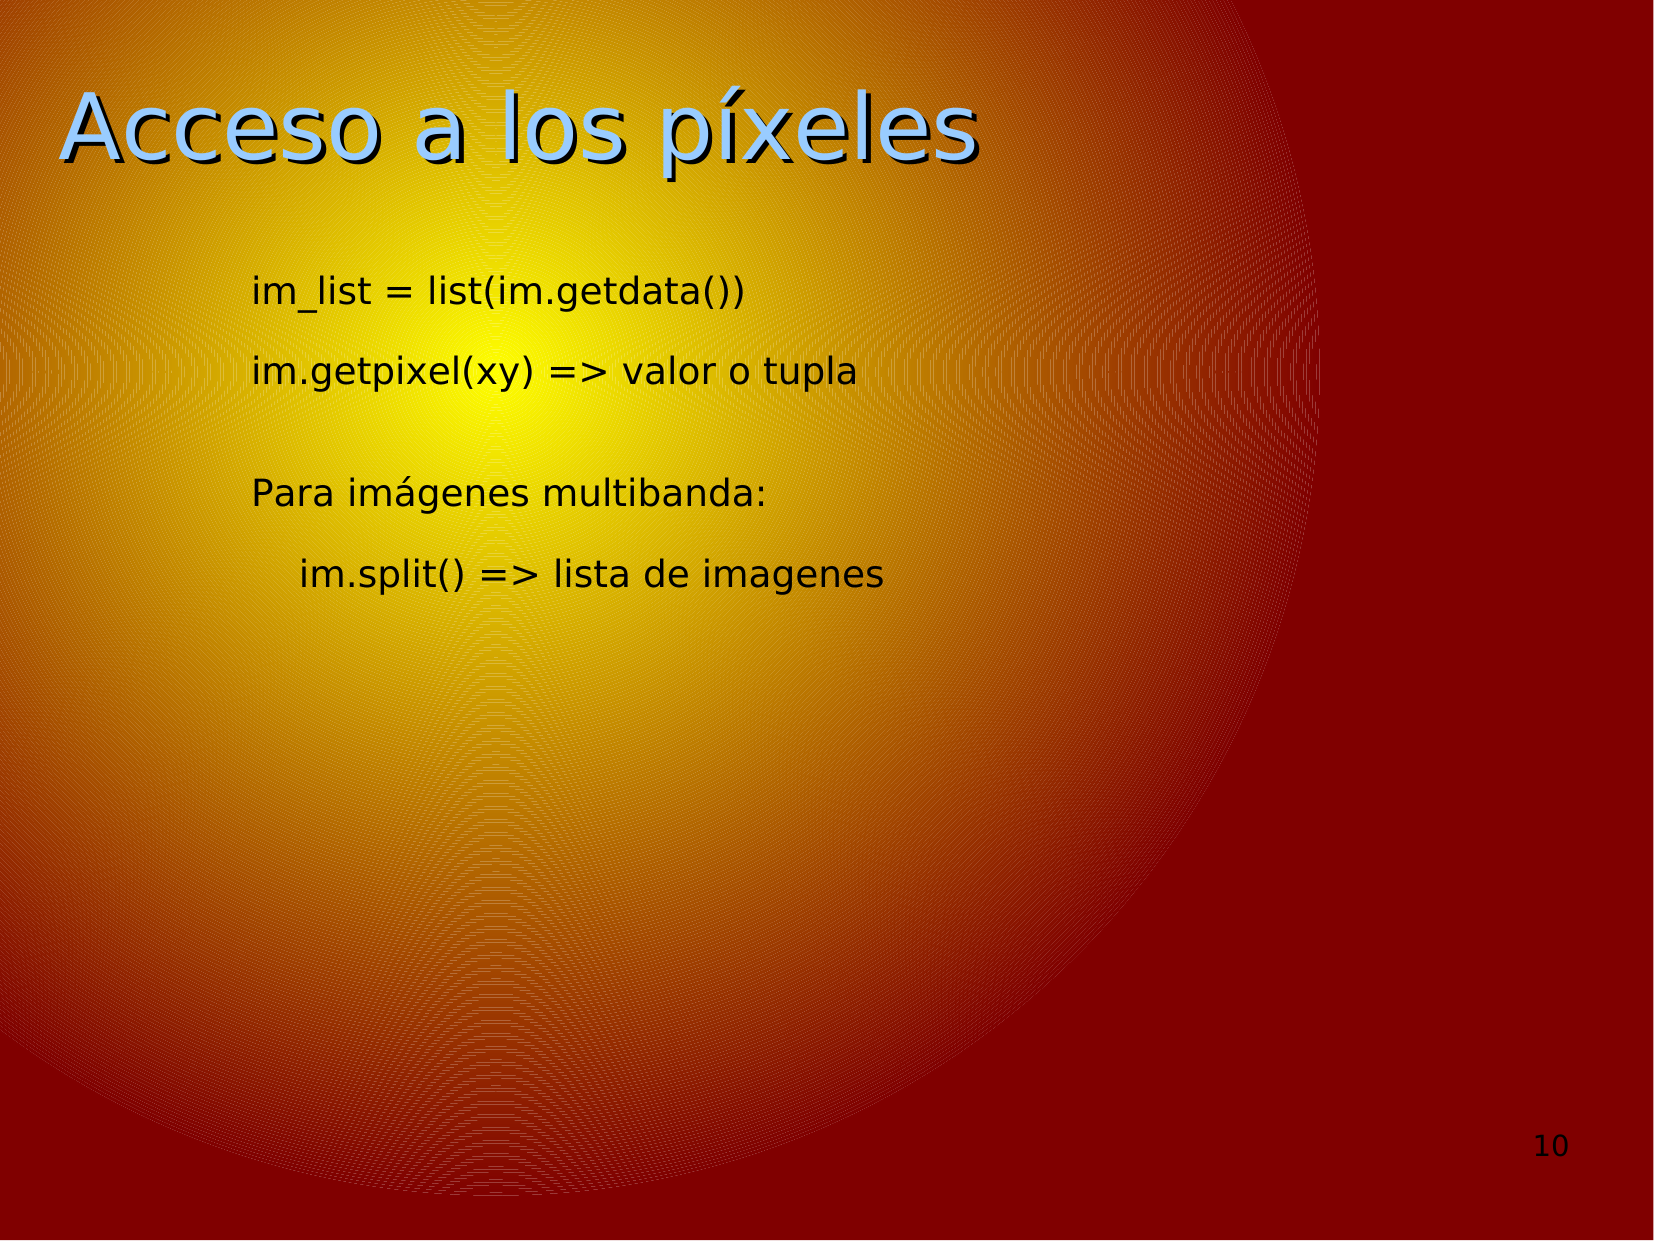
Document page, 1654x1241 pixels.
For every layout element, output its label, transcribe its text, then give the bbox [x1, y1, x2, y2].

title Acceso a los píxeles [59, 29, 1547, 228]
text_box im_list = list(im.getdata()) im.getpixel(xy) => valor o tupla Para imágenes multibanda: im.split() => lista de imagenes [236, 264, 1385, 768]
